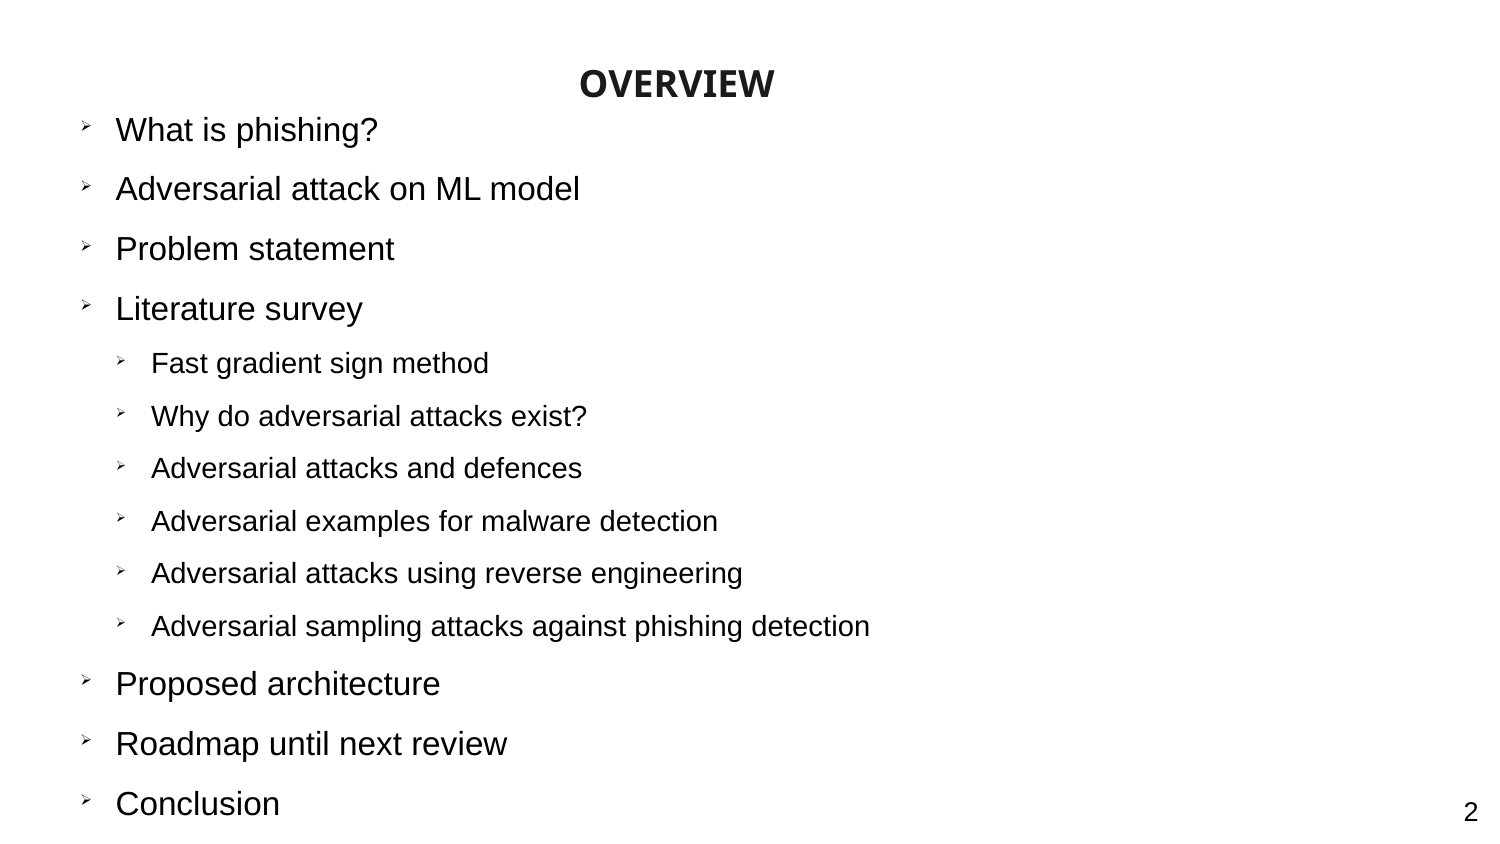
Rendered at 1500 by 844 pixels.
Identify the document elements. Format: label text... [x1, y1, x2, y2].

title OVERVIEW [47, 45, 1317, 95]
slide_number <number> [1403, 779, 1494, 844]
text_box What is phishing? Adversarial attack on ML model Problem statement Literature survey Fast gradient sign method Why do adversarial attacks exist? Adversarial attacks and defences Adversarial examples for malware detection Adversarial attacks using reverse engineering Adversarial sampling attacks against phishing detection Proposed architecture Roadmap until next review Conclusion [65, 95, 923, 804]
